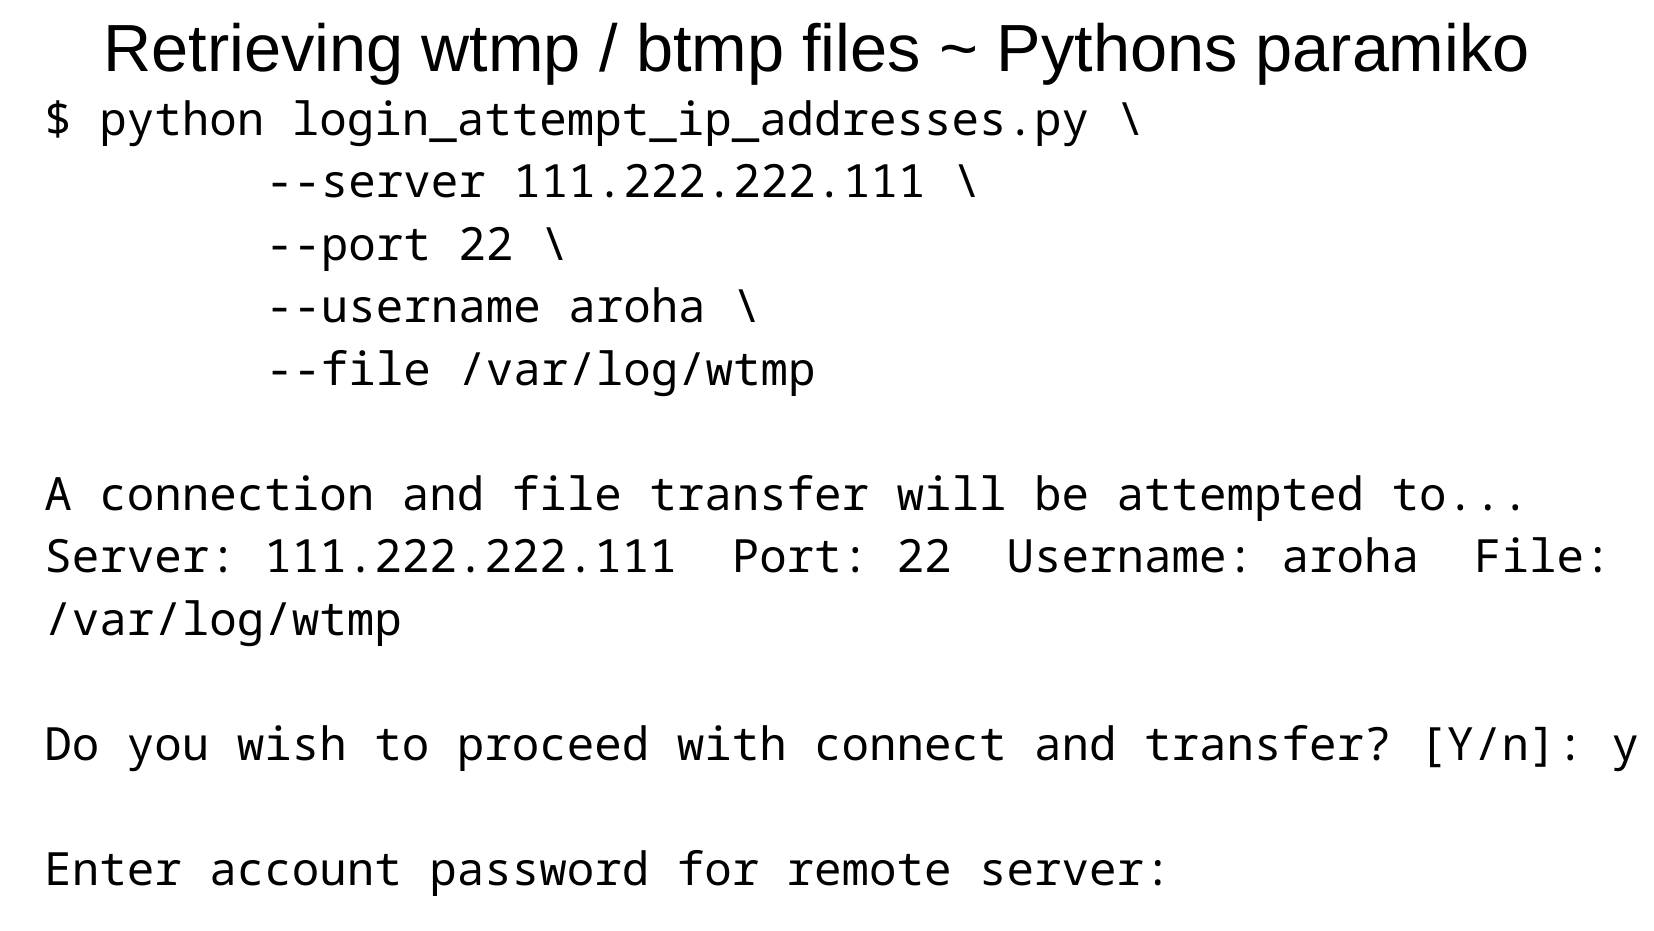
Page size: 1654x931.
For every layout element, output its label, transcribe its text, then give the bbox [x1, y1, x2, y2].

title Retrieving wtmp / btmp files ~ Pythons paramiko [82, 10, 1571, 78]
text_box $ python login_attempt_ip_addresses.py \ --server 111.222.222.111 \ --port 22 \ --username aroha \ --file /var/log/wtmp A connection and file transfer will be attempted to... Server: 111.222.222.111 Port: 22 Username: aroha File: /var/log/wtmp Do you wish to proceed with connect and transfer? [Y/n]: y Enter account password for remote server: Connecting to remote server and copying file... Using 'last' to convert file to text... Analysis of wtmp output to wtmp.txt. Analyzing the text data... [29, 78, 1654, 931]
